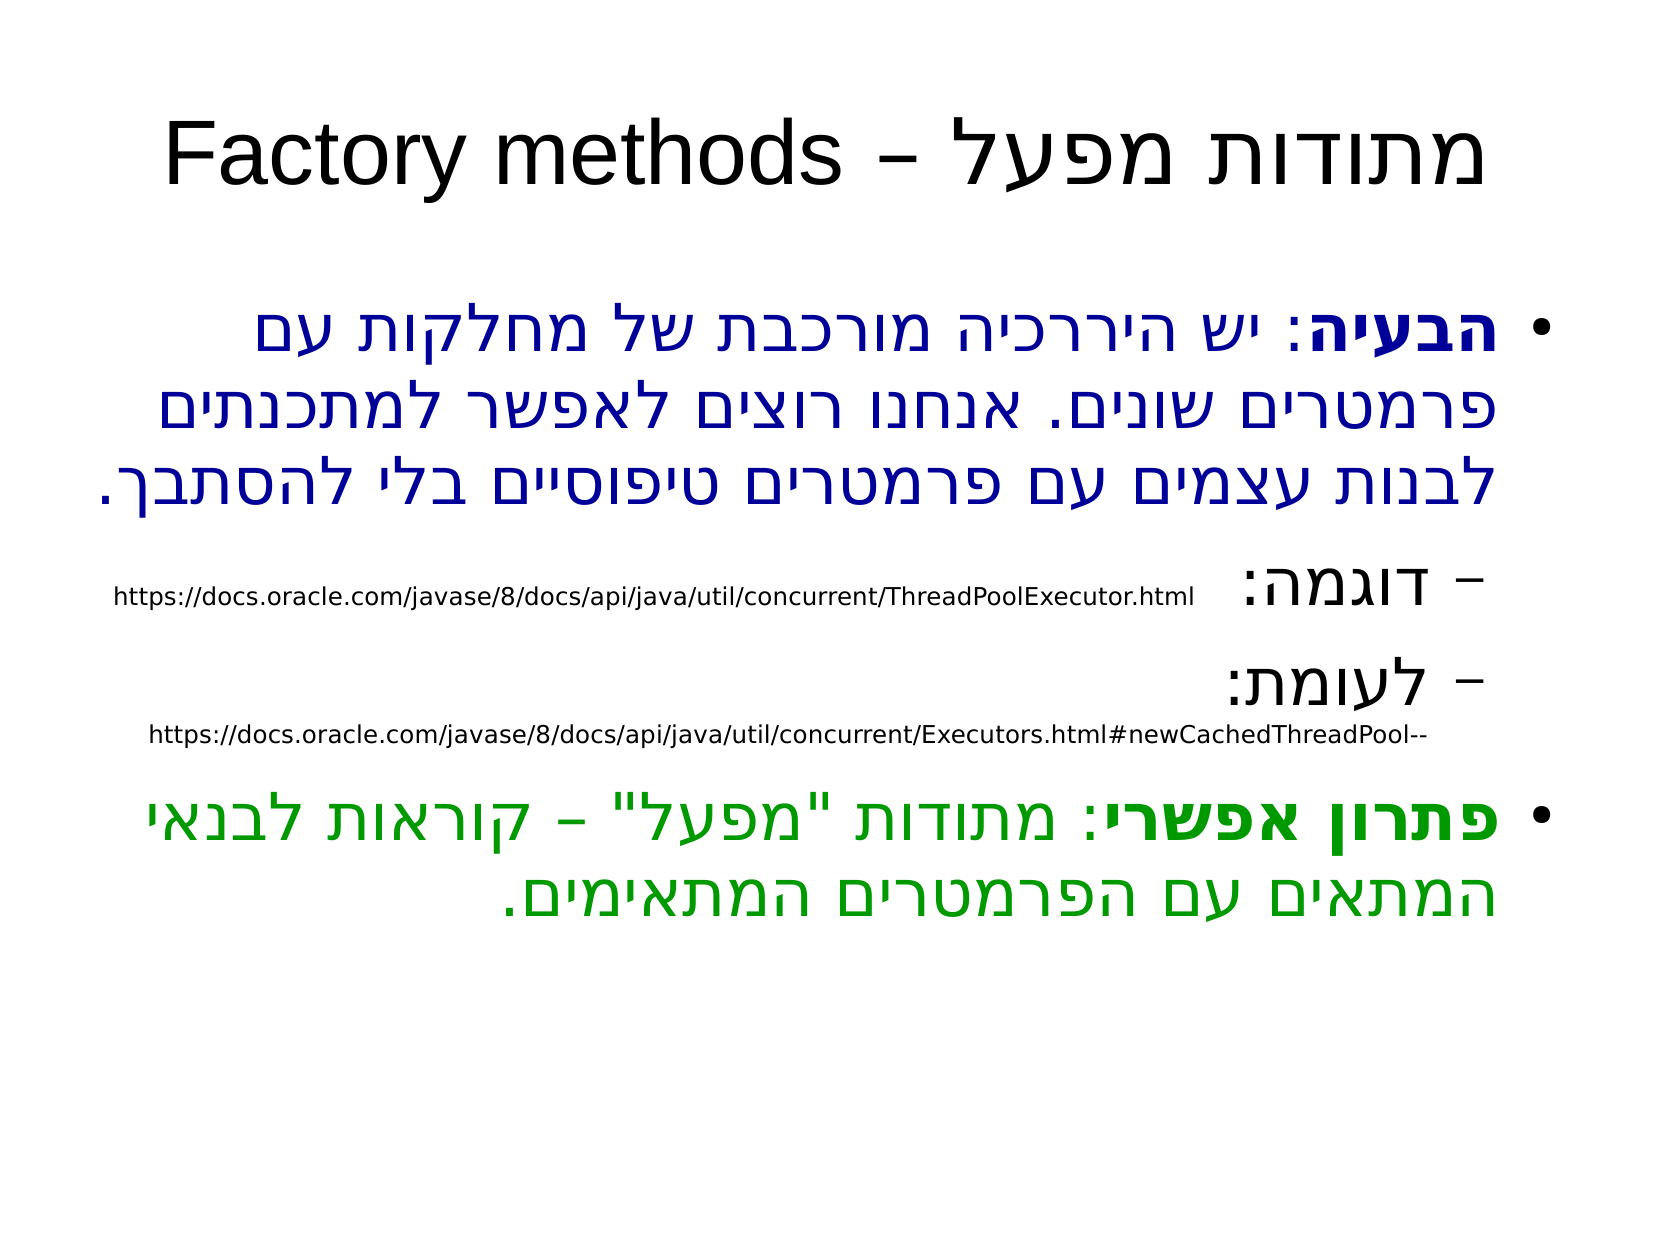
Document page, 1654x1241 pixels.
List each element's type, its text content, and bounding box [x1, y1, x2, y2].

list הבעיה: יש היררכיה מורכבת של מחלקות עם פרמטרים שונים. אנחנו רוצים לאפשר למתכנתים לבנות עצמים עם פרמטרים טיפוסיים בלי להסתבך. דוגמה: https://docs.oracle.com/javase/8/docs/api/java/util/concurrent/ThreadPoolExecutor.html לעומת: https://docs.oracle.com/javase/8/docs/api/java/util/concurrent/Executors.html#newCachedThreadPool-- פתרון אפשרי: מתודות "מפעל" – קוראות לבנאי המתאים עם הפרמטרים המתאימים. [82, 290, 1571, 1010]
title מתודות מפעל – Factory methods [82, 49, 1571, 257]
